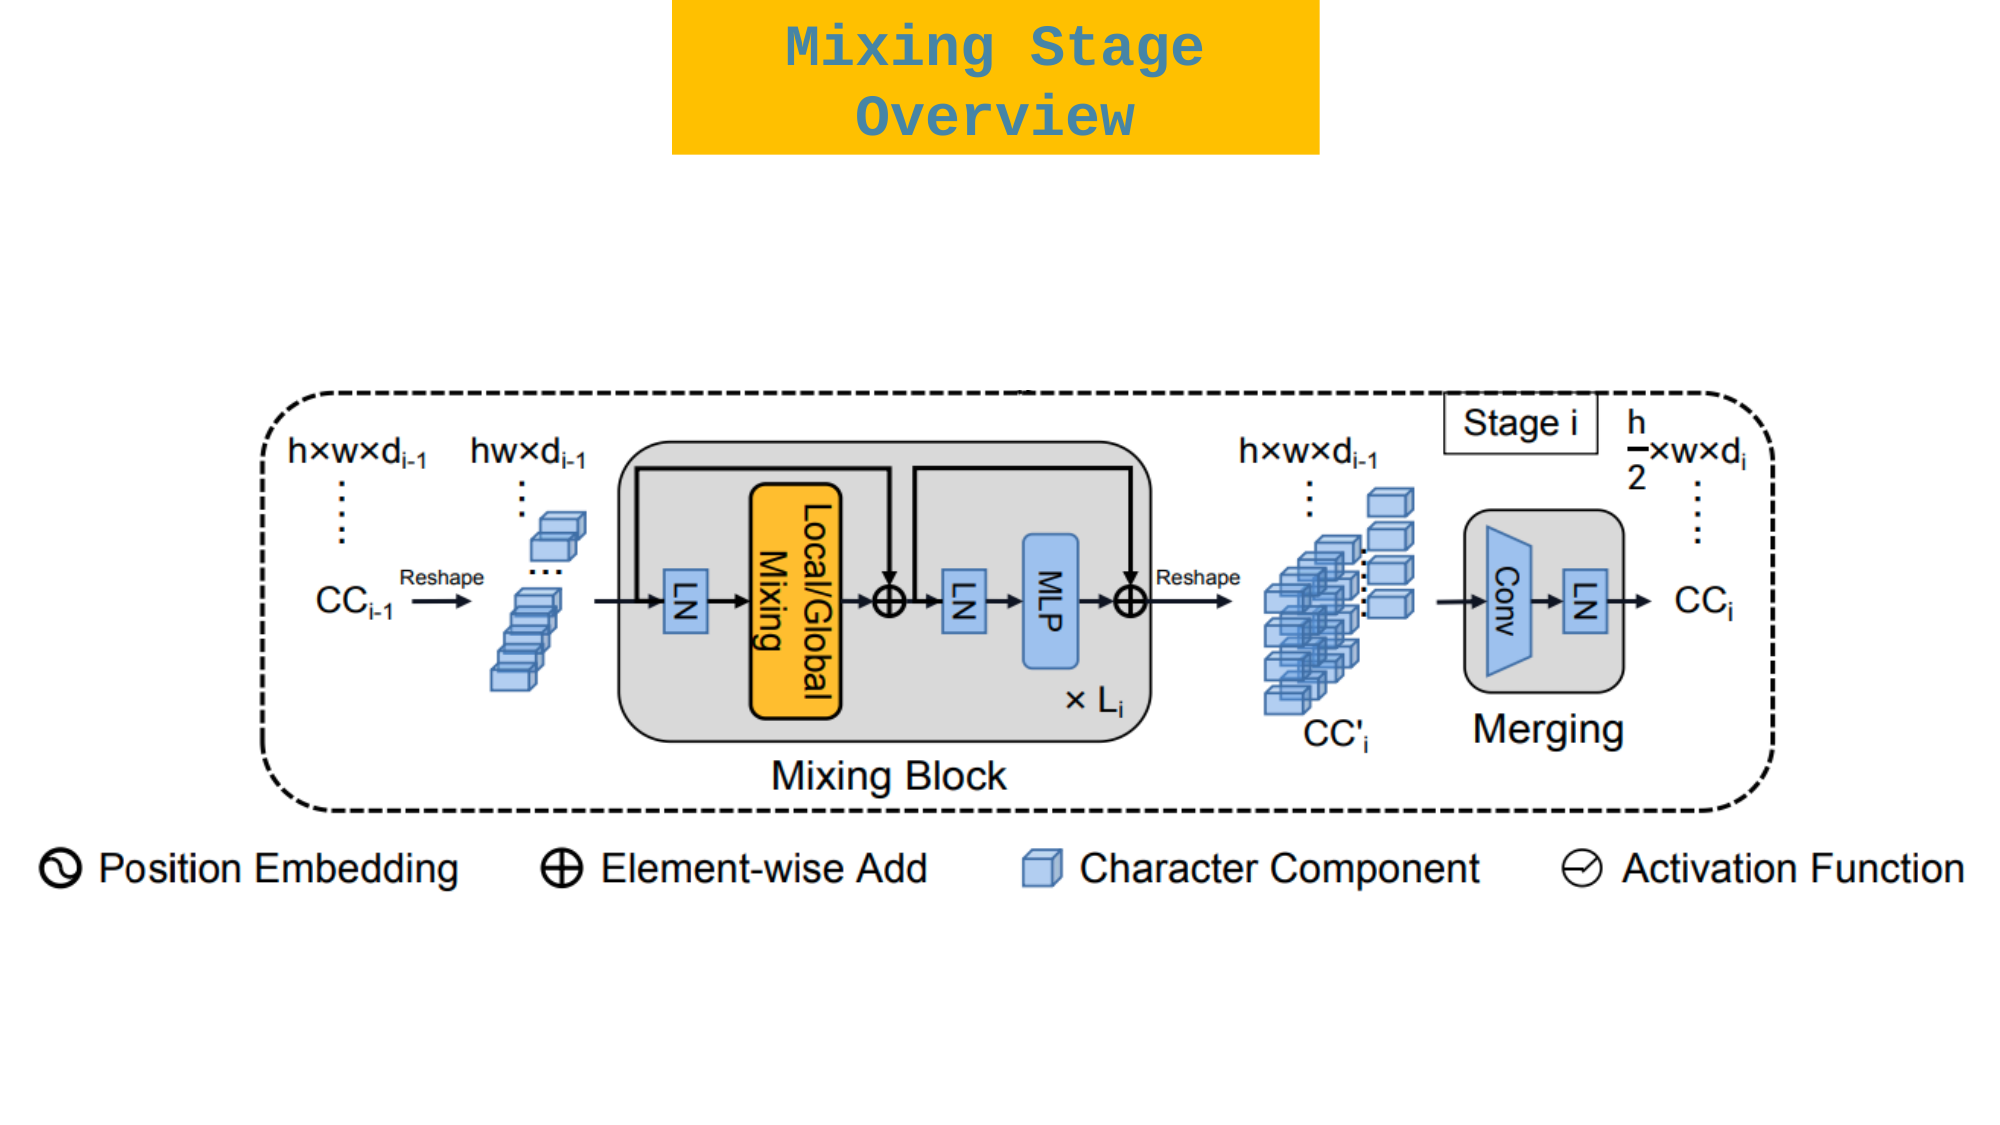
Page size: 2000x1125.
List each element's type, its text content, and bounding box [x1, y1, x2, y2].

text_box Mixing Stage Overview [672, 0, 1320, 155]
picture [11, 389, 2000, 916]
